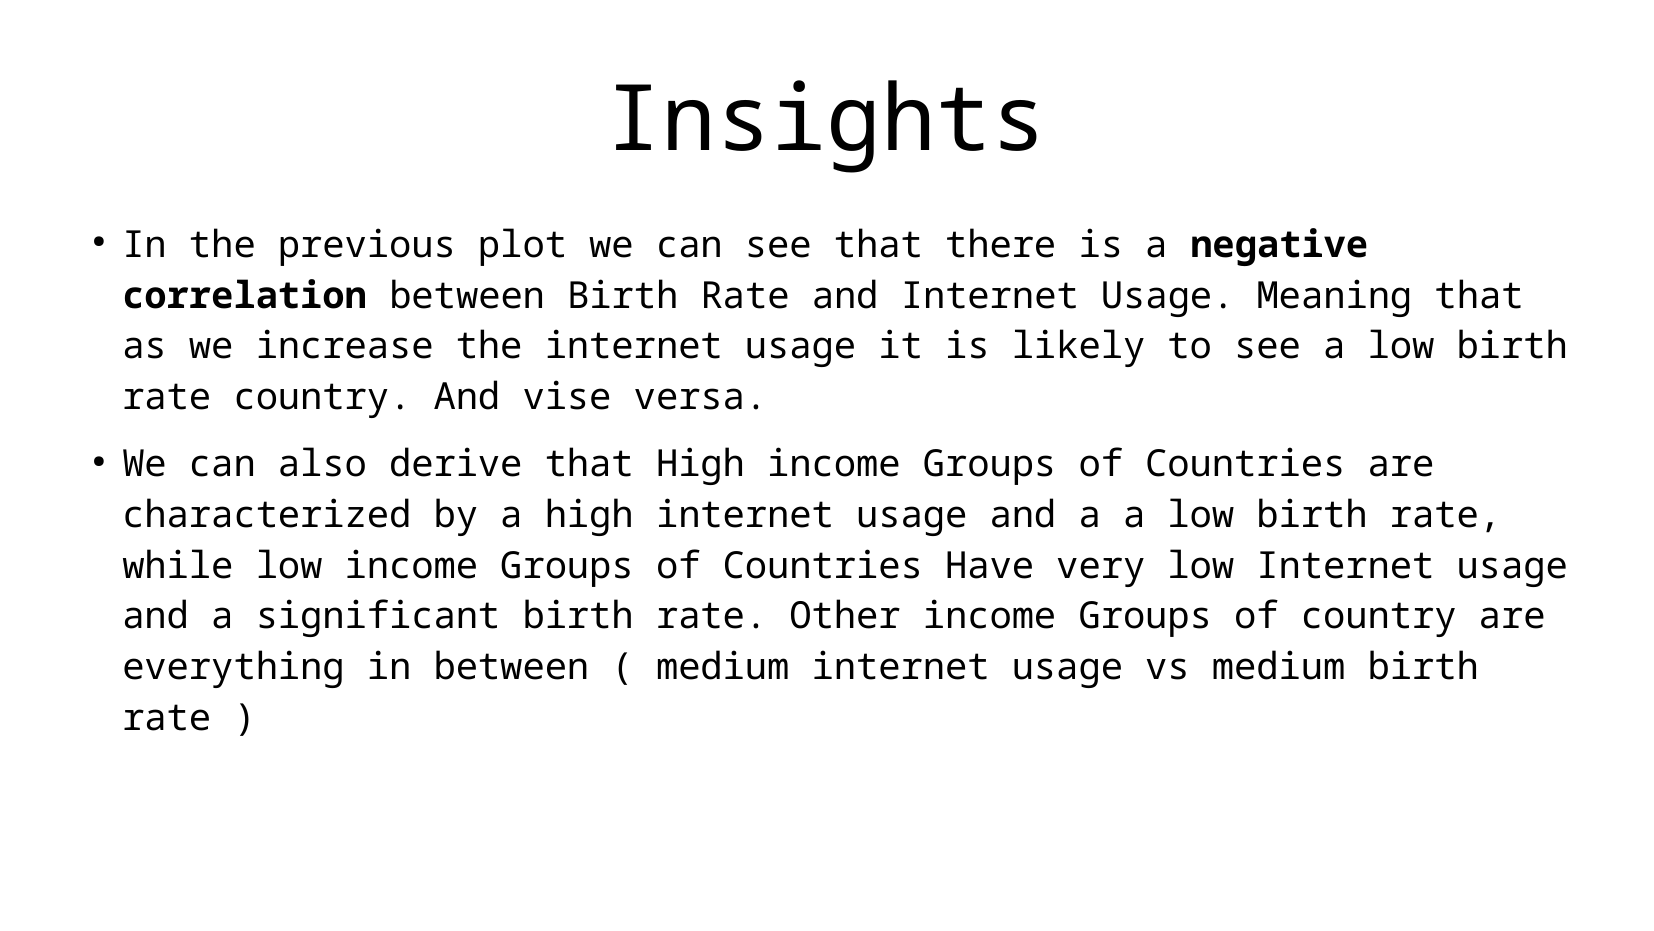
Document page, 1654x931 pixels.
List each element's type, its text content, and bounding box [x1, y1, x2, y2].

title Insights [82, 37, 1571, 193]
list In the previous plot we can see that there is a negative correlation between Birth Rate and Internet Usage. Meaning that as we increase the internet usage it is likely to see a low birth rate country. And vise versa. We can also derive that High income Groups of Countries are characterized by a high internet usage and a a low birth rate, while low income Groups of Countries Have very low Internet usage and a significant birth rate. Other income Groups of country are everything in between ( medium internet usage vs medium birth rate ) [82, 217, 1571, 758]
